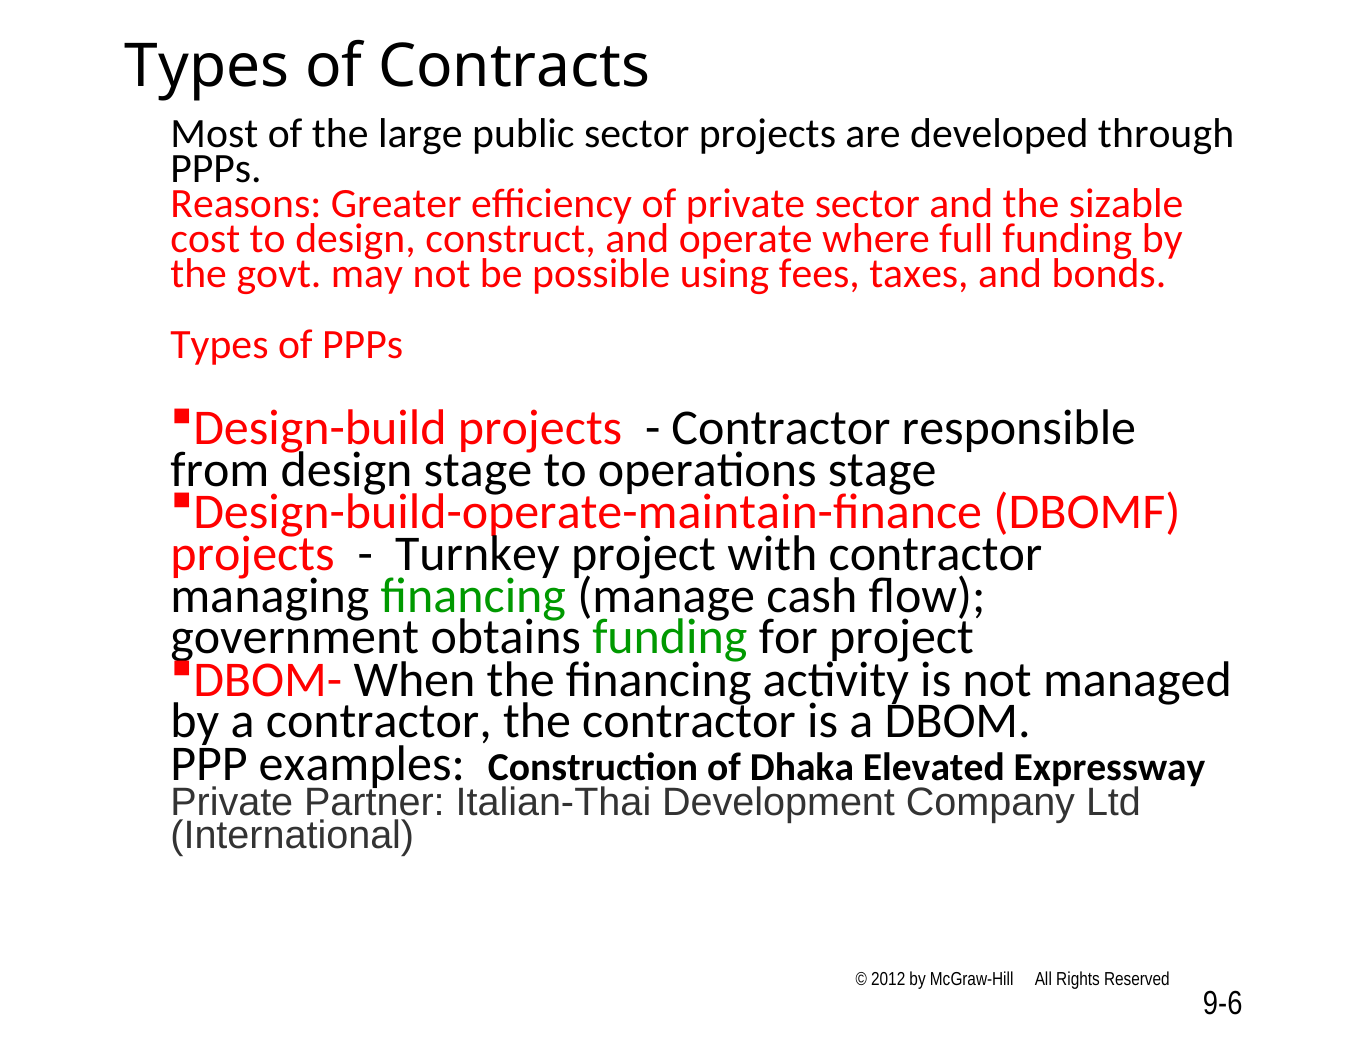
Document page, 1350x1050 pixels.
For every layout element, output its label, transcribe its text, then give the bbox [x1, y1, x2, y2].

text_box 9-<number> [953, 973, 1258, 1030]
text_box © 2012 by McGraw-Hill All Rights Reserved [837, 955, 1188, 1000]
list Most of the large public sector projects are developed through PPPs. Reasons: Greater efficiency of private sector and the sizable cost to design, construct, and operate where full funding by the govt. may not be possible using fees, taxes, and bonds. Types of PPPs Design-build projects - Contractor responsible from design stage to operations stage Design-build-operate-maintain-finance (DBOMF) projects - Turnkey project with contractor managing financing (manage cash flow); government obtains funding for project DBOM- When the financing activity is not managed by a contractor, the contractor is a DBOM. PPP examples: Construction of Dhaka Elevated Expressway Private Partner: Italian-Thai Development Company Ltd (International) [104, 112, 1253, 888]
title Types of Contracts [109, 10, 1258, 124]
